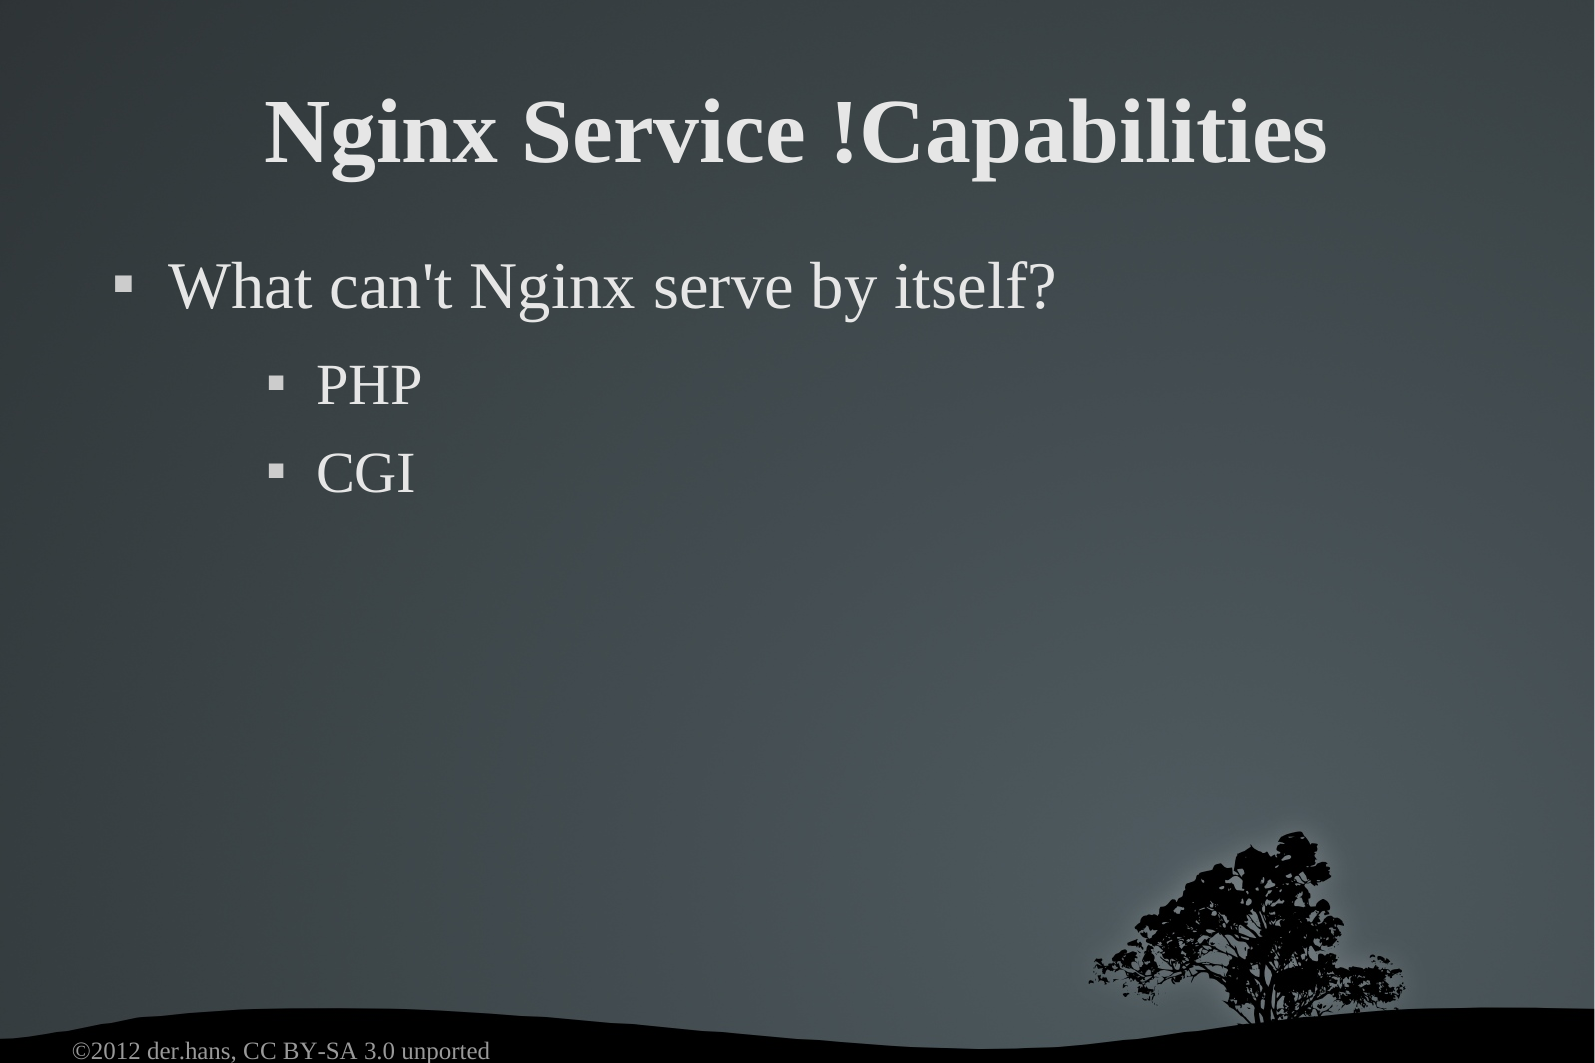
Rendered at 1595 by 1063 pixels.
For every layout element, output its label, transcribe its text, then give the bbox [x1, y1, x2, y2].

list What can't Nginx serve by itself? PHP CGI [79, 248, 1515, 936]
title Nginx Service !Capabilities [79, 49, 1515, 213]
picture [0, 0, 1595, 1063]
picture [430, 1049, 435, 1058]
